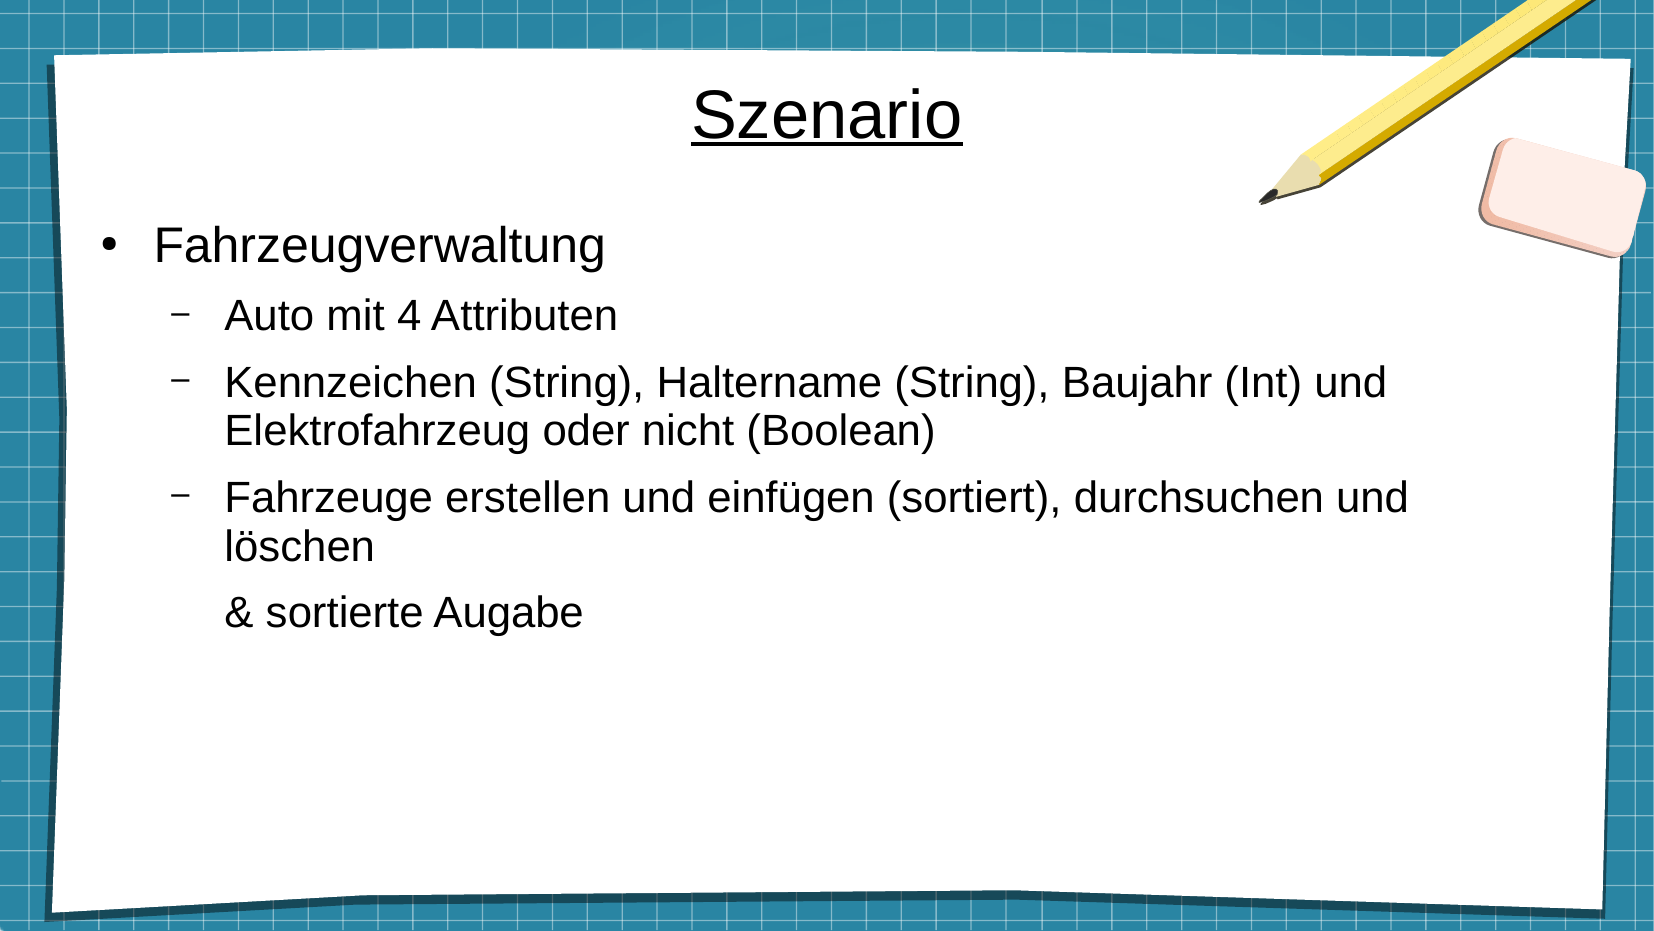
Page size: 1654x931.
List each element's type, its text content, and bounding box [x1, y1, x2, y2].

title Szenario [82, 37, 1571, 193]
list Fahrzeugverwaltung Auto mit 4 Attributen Kennzeichen (String), Haltername (String), Baujahr (Int) und Elektrofahrzeug oder nicht (Boolean) Fahrzeuge erstellen und einfügen (sortiert), durchsuchen und löschen & sortierte Augabe [82, 217, 1571, 758]
